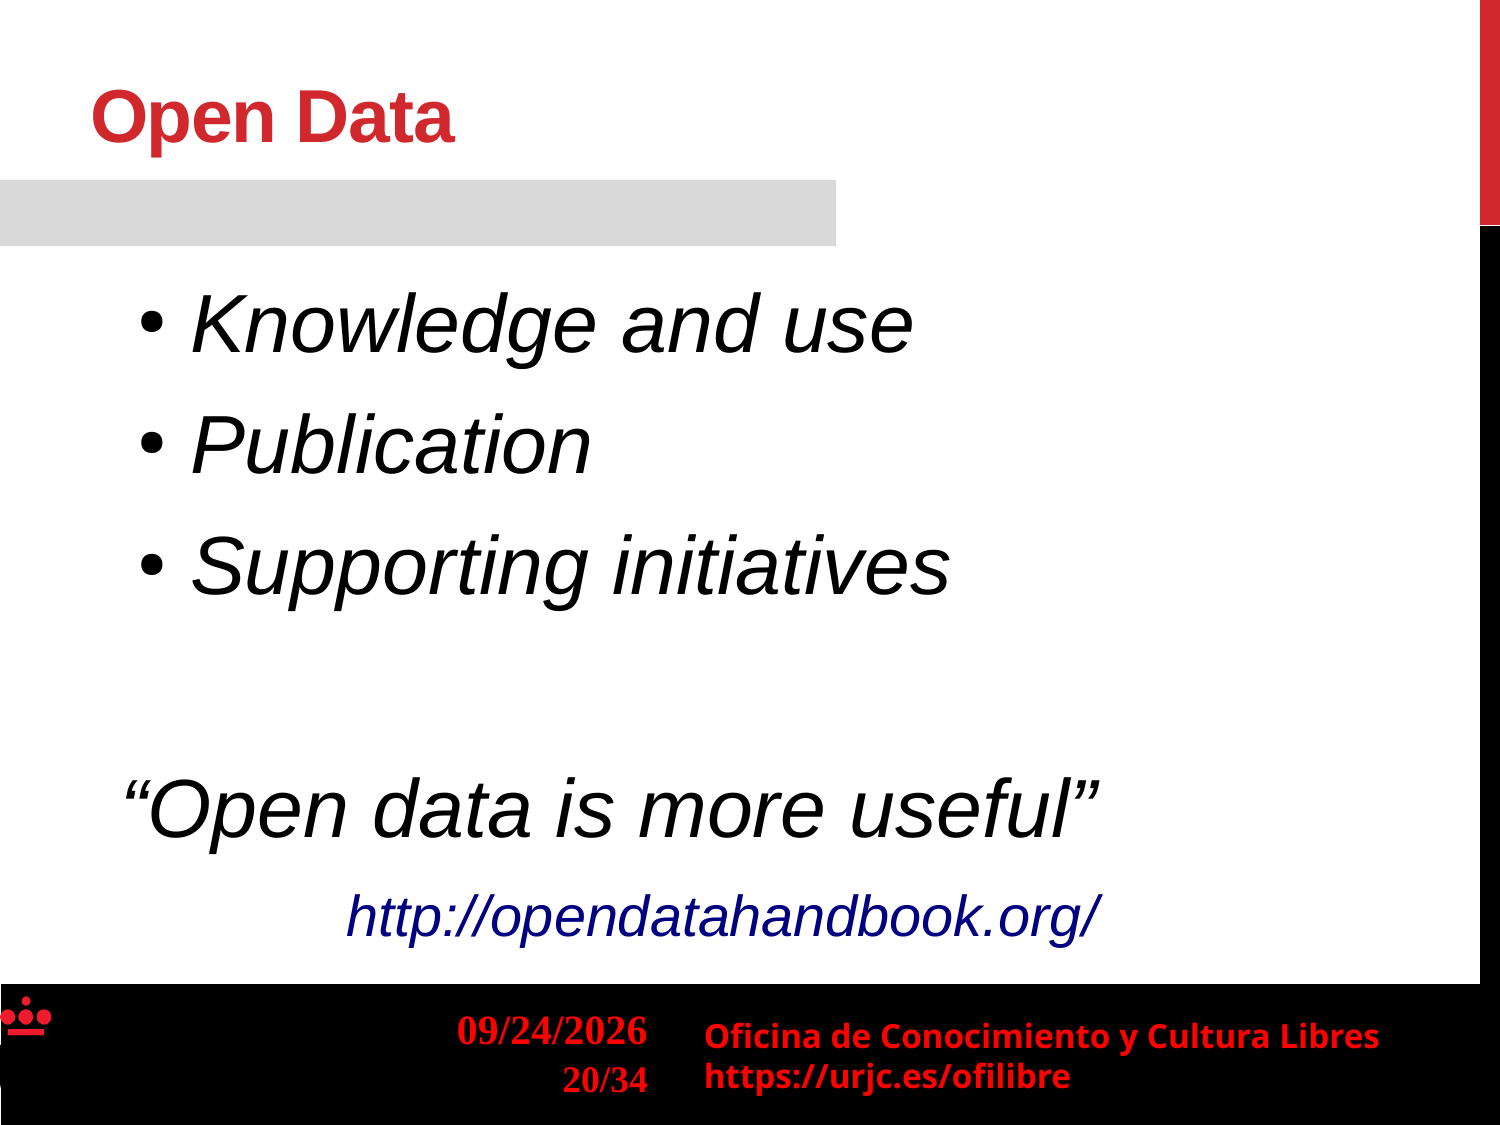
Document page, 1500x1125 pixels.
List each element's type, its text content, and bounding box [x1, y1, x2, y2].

list Knowledge and use Publication Supporting initiatives “Open data is more useful” http://opendatahandbook.org/ [105, 270, 1351, 961]
title [75, 15, 1425, 172]
text_box Open Data [0, 24, 1326, 172]
